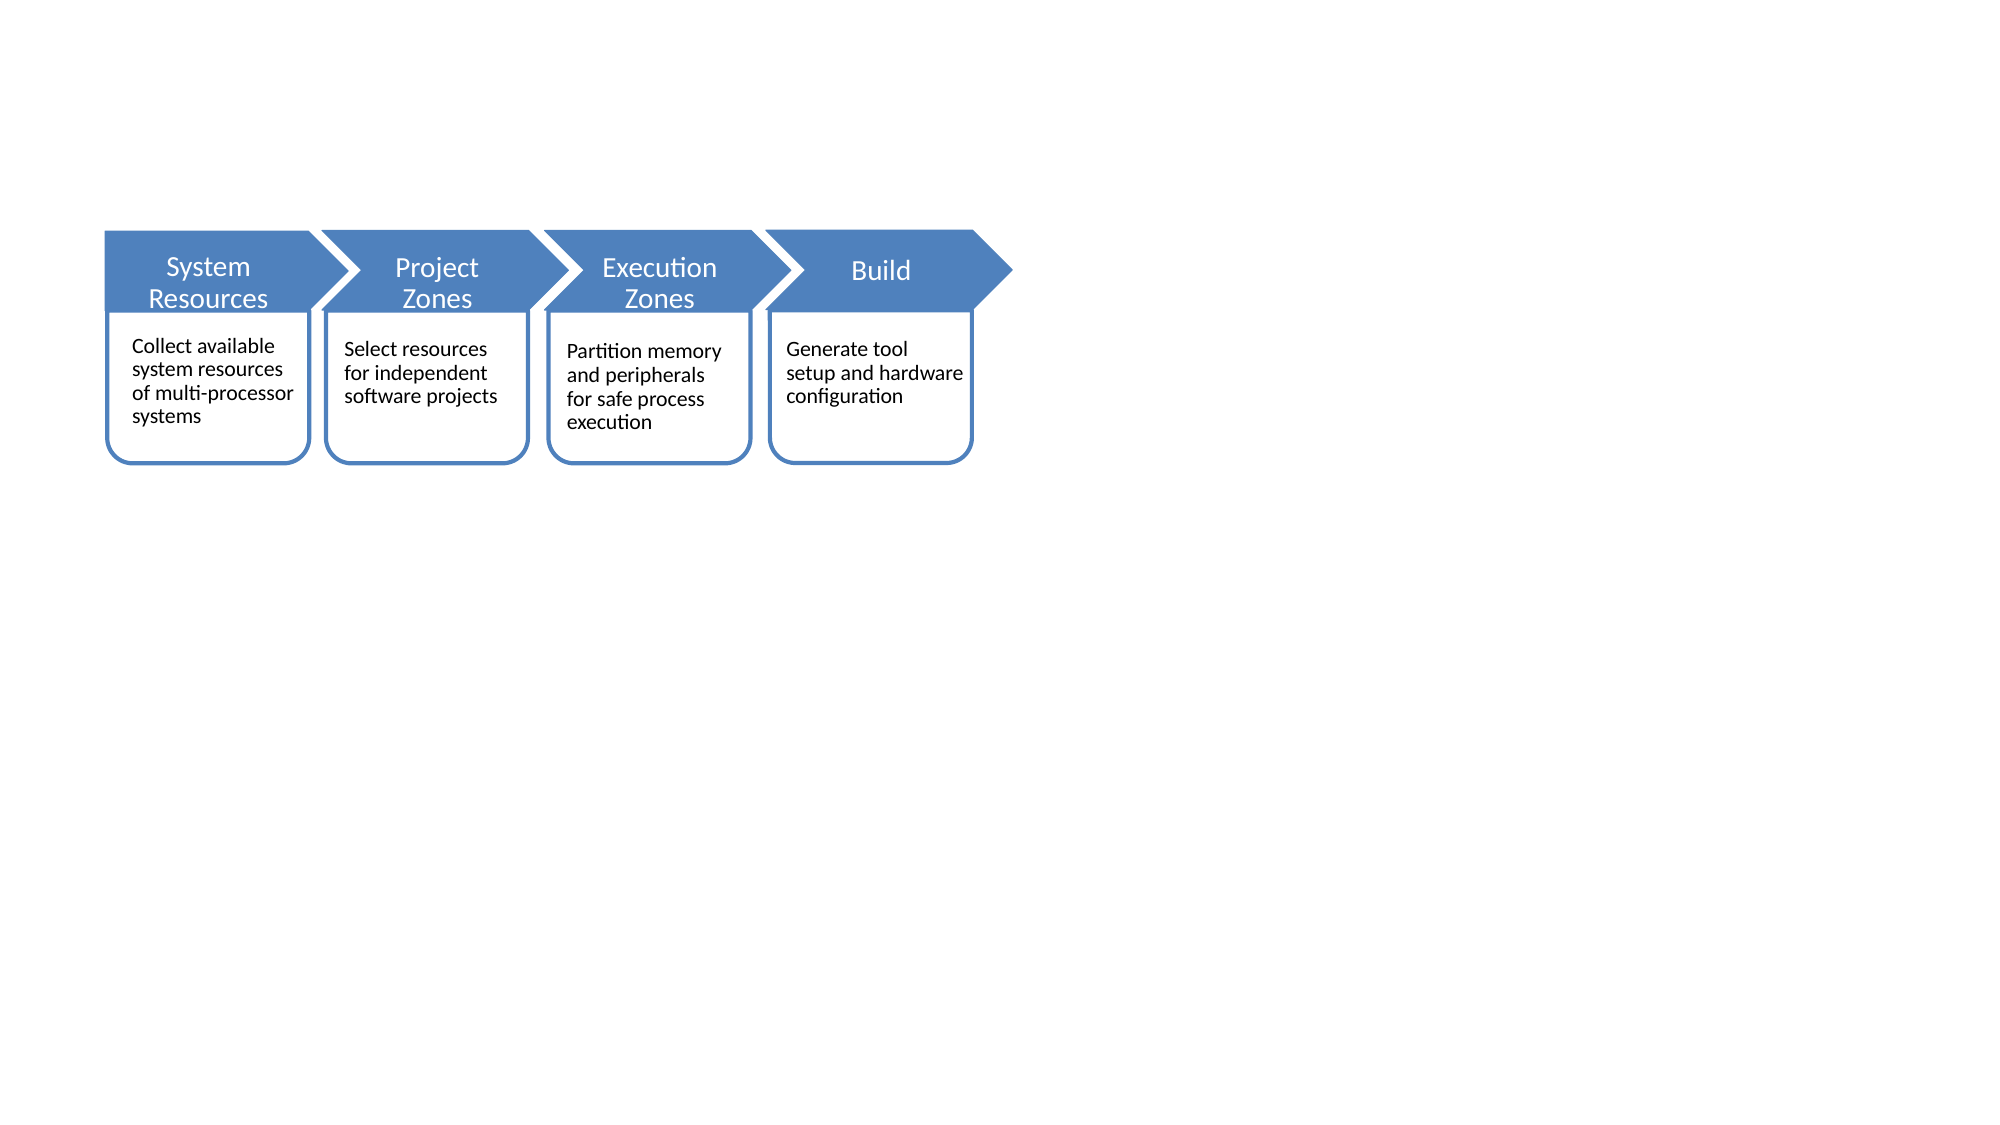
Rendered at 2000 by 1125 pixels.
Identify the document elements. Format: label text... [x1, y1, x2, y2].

text_box [321, 230, 550, 251]
text_box System Resources [109, 250, 308, 291]
text_box [544, 230, 772, 251]
text_box Execution Zones [548, 251, 770, 292]
text_box [769, 420, 972, 463]
text_box Partition memory and peripherals for safe process execution [539, 338, 758, 432]
text_box Project Zones [326, 251, 548, 292]
text_box [765, 230, 1013, 290]
text_box Collect available system resources of multi-processor systems [104, 316, 308, 447]
text_box Select resources for independent software projects [316, 326, 535, 420]
text_box [321, 292, 547, 326]
text_box [325, 420, 528, 464]
text_box [108, 447, 308, 464]
text_box [105, 231, 329, 446]
text_box [544, 292, 770, 338]
text_box [765, 292, 991, 326]
text_box [548, 432, 751, 464]
text_box Build [770, 251, 993, 292]
text_box Generate tool setup and hardware configuration [758, 326, 977, 420]
